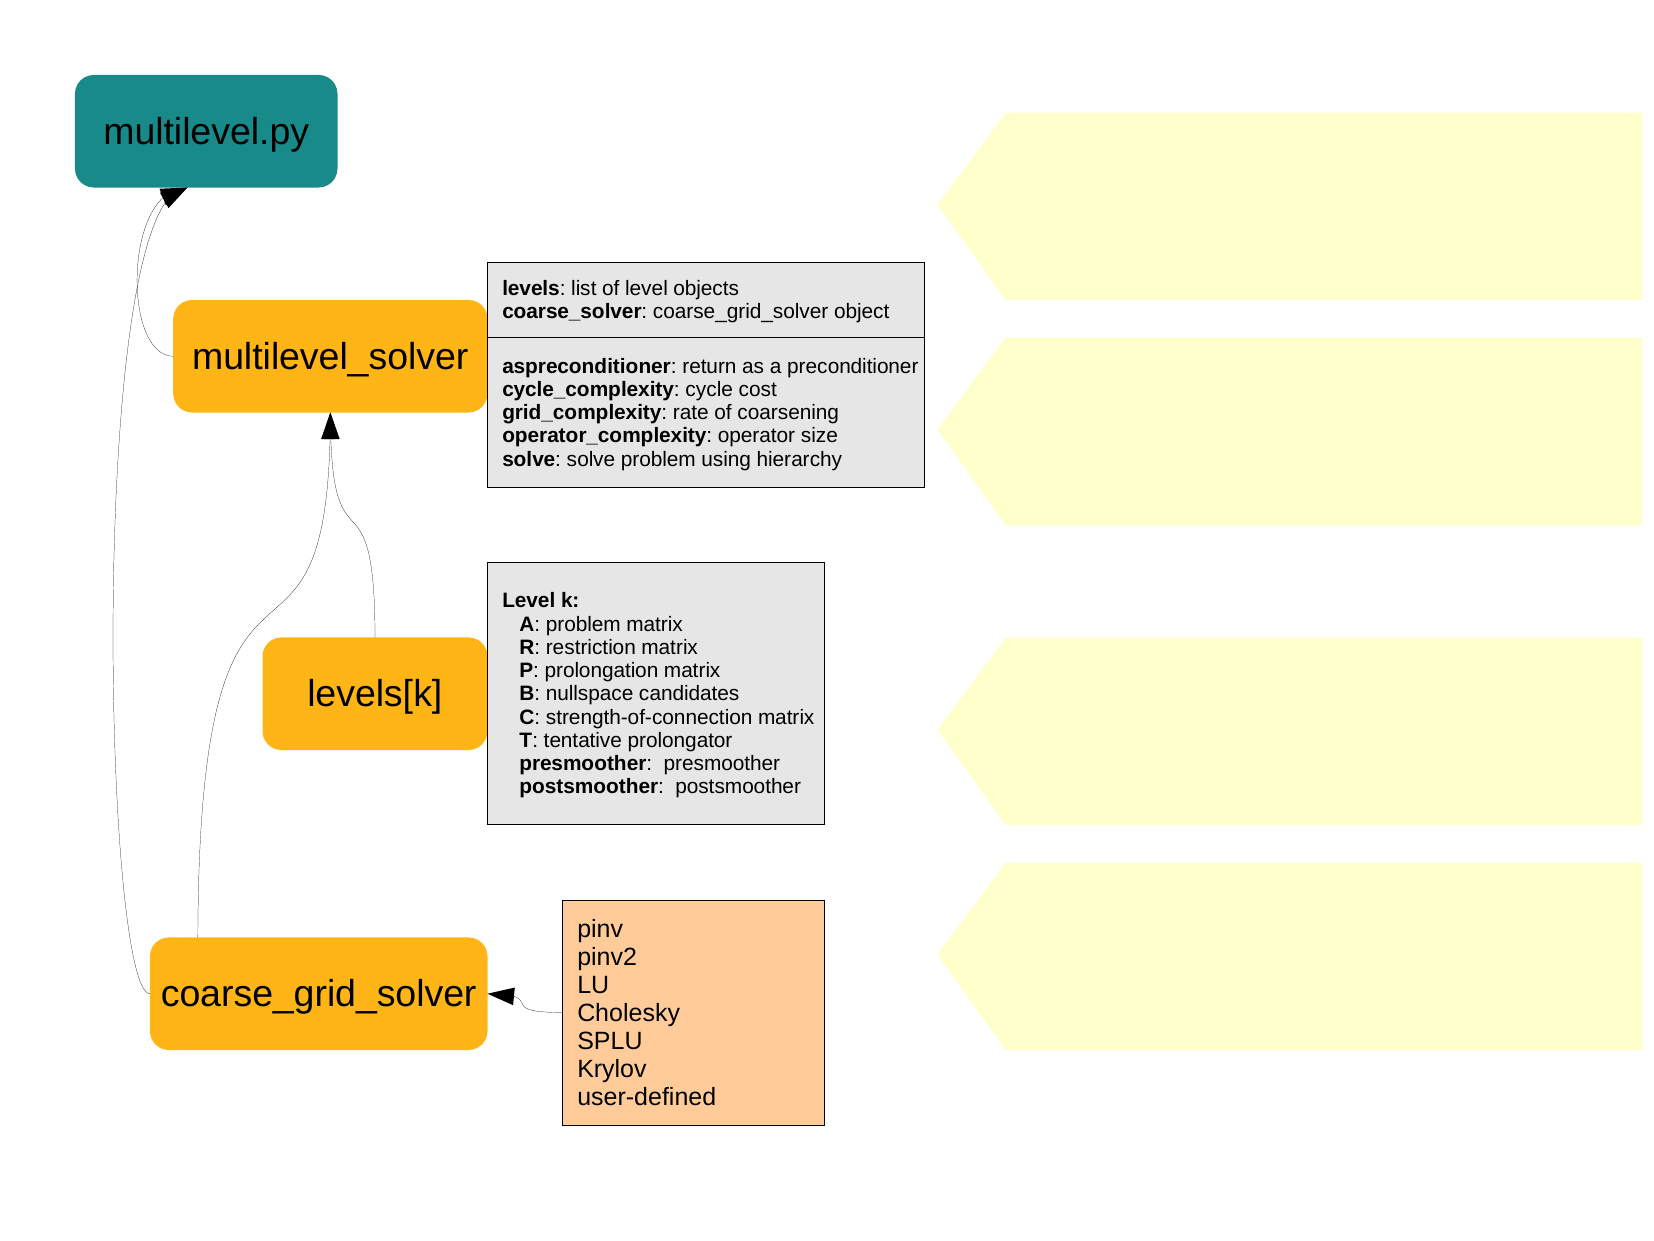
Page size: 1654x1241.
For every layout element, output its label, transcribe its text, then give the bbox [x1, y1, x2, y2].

text_box [937, 862, 1643, 1051]
text_box coarse_grid_solver [149, 937, 488, 1051]
text_box Level k: A: problem matrix R: restriction matrix P: prolongation matrix B: nullspace candidates C: strength-of-connection matrix T: tentative prolongator presmoother: presmoother postsmoother: postsmoother [487, 562, 825, 825]
text_box [937, 637, 1643, 826]
text_box multilevel.py [74, 74, 338, 188]
text_box [937, 337, 1643, 526]
text_box levels[k] [262, 637, 487, 751]
text_box [937, 112, 1643, 301]
text_box levels: list of level objects coarse_solver: coarse_grid_solver object [487, 262, 925, 337]
text_box aspreconditioner: return as a preconditioner cycle_complexity: cycle cost grid_complexity: rate of coarsening operator_complexity: operator size solve: solve problem using hierarchy [487, 337, 925, 488]
text_box multilevel_solver [173, 299, 487, 413]
text_box pinv pinv2 LU Cholesky SPLU Krylov user-defined [562, 900, 825, 1126]
